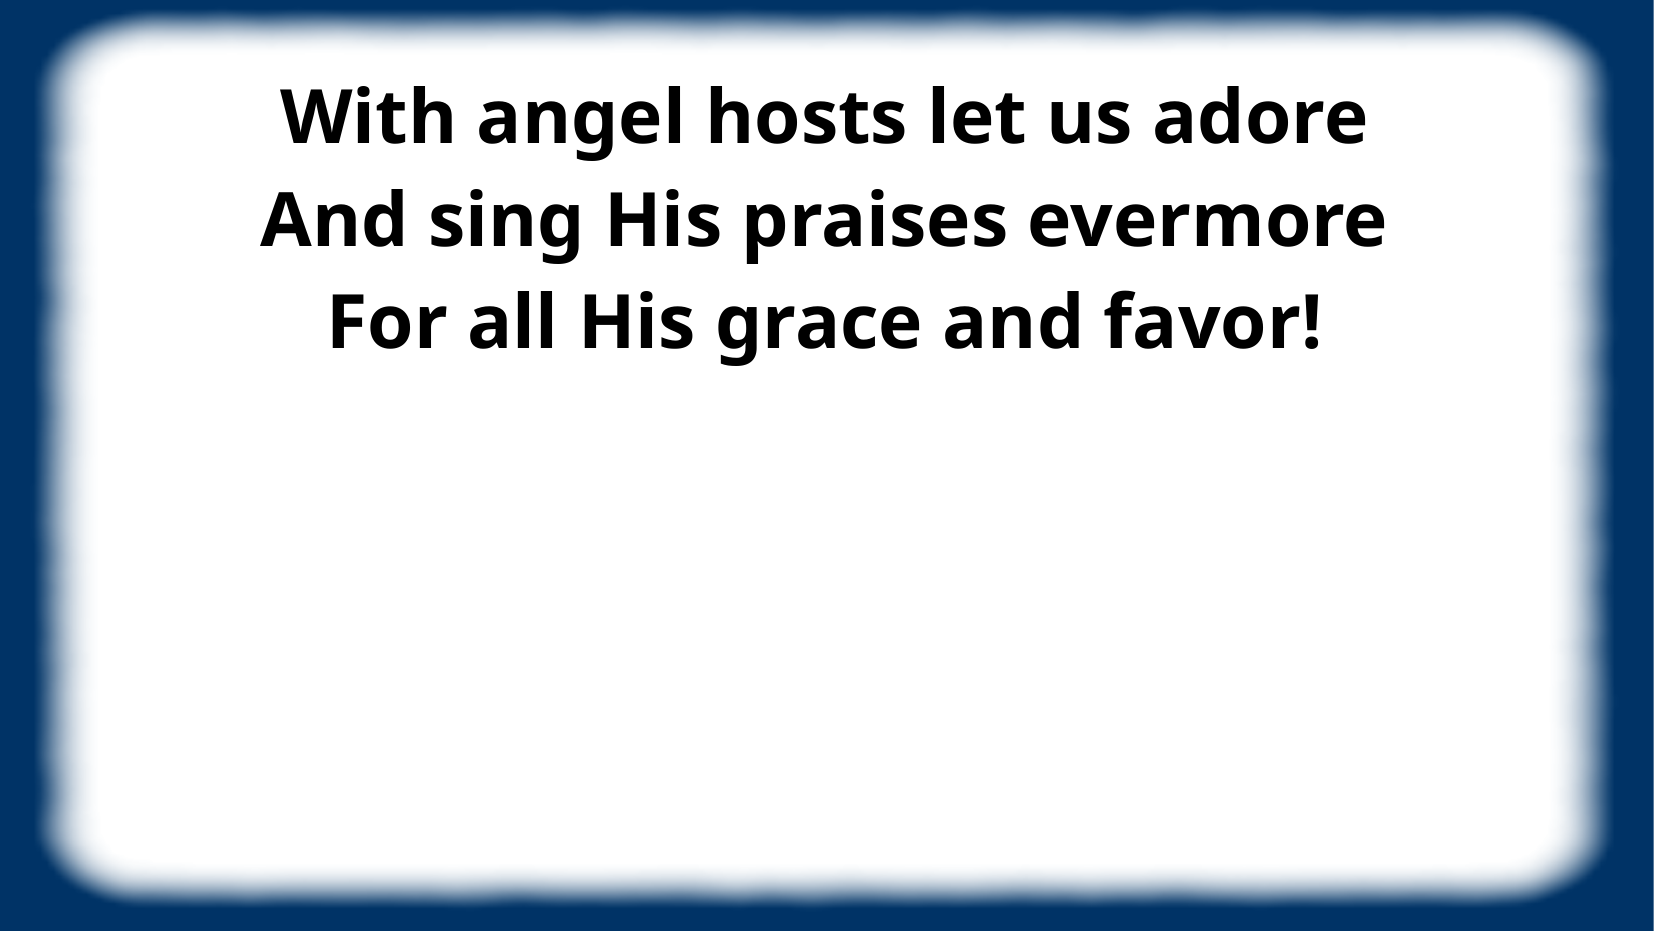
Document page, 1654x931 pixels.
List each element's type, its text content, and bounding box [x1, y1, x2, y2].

text_box With angel hosts let us adore And sing His praises evermore For all His grace and favor! [105, 56, 1546, 391]
picture [0, 0, 1654, 931]
